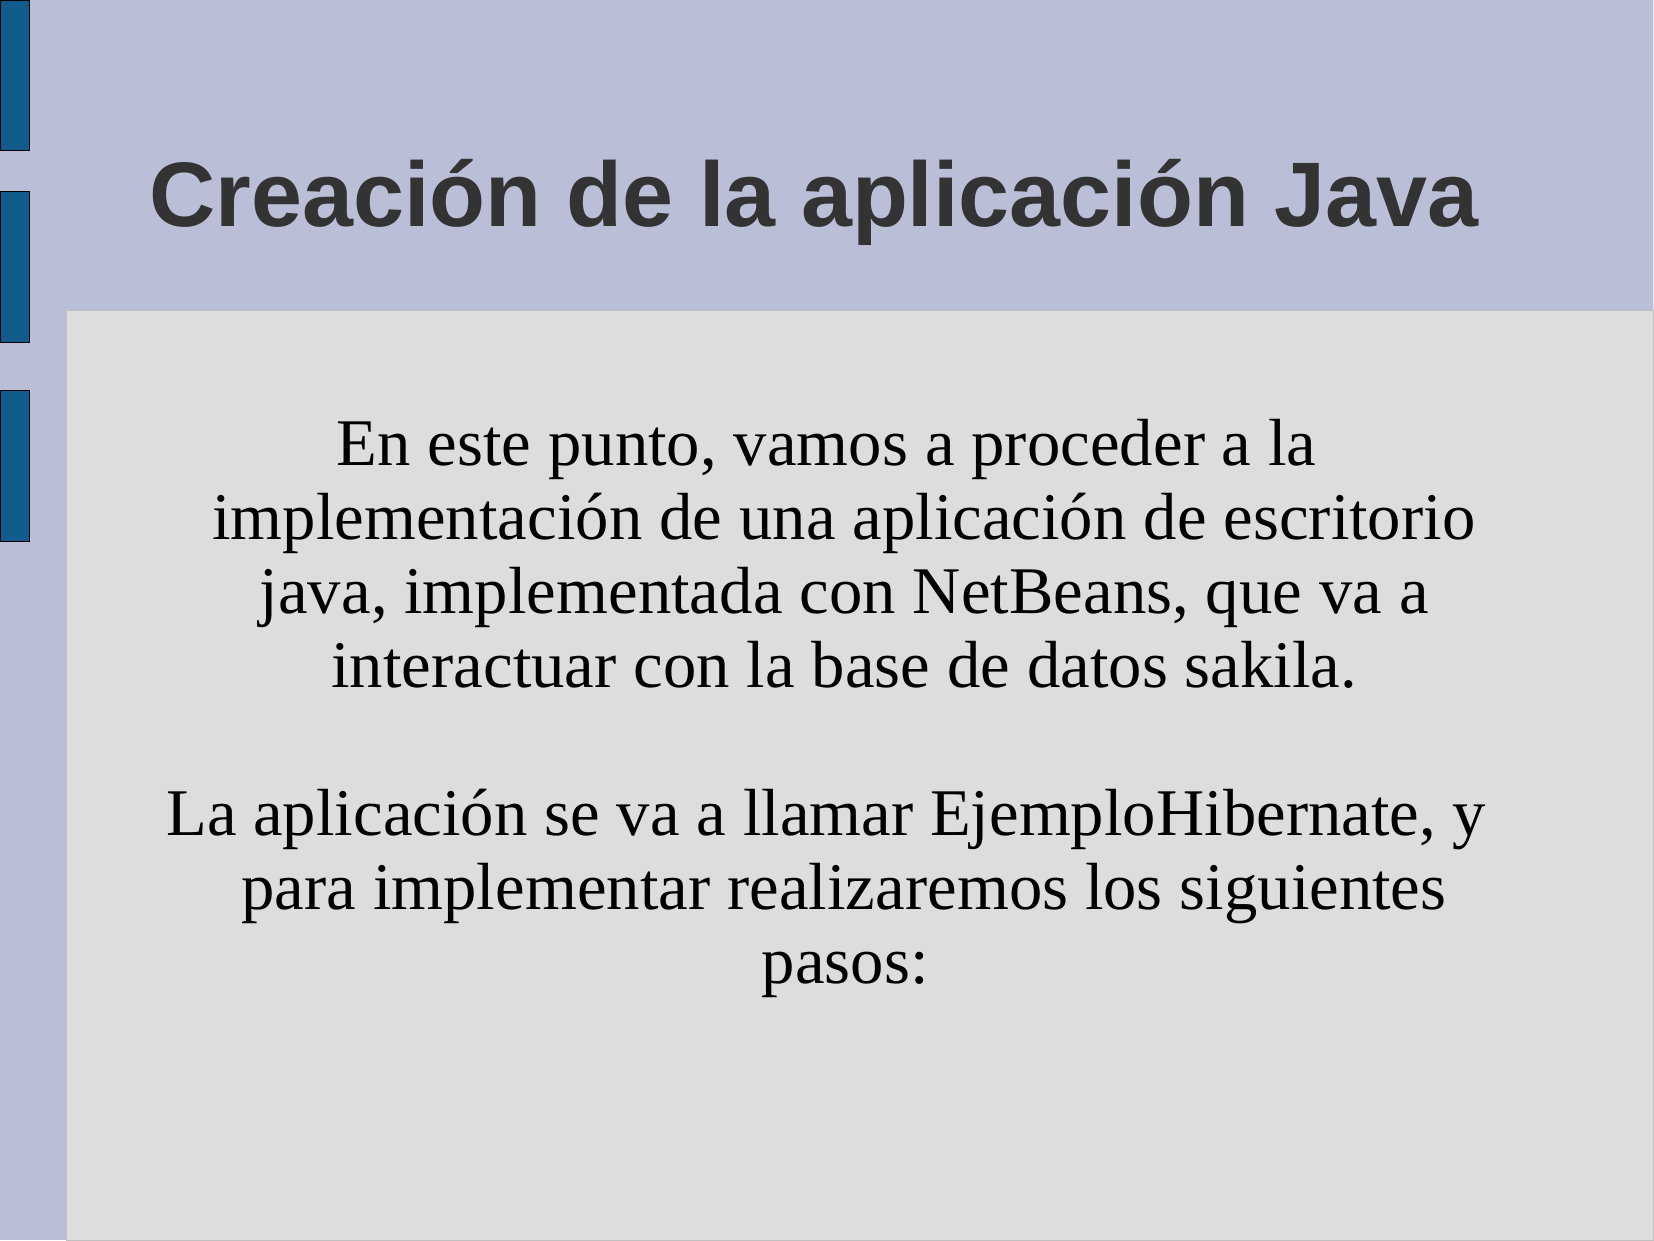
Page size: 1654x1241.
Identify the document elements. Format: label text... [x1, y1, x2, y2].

subtitle En este punto, vamos a proceder a la implementación de una aplicación de escritorio java, implementada con NetBeans, que va a interactuar con la base de datos sakila. La aplicación se va a llamar EjemploHibernate, y para implementar realizaremos los siguientes pasos: [121, 318, 1534, 1086]
title Creación de la aplicación Java [121, 91, 1534, 299]
